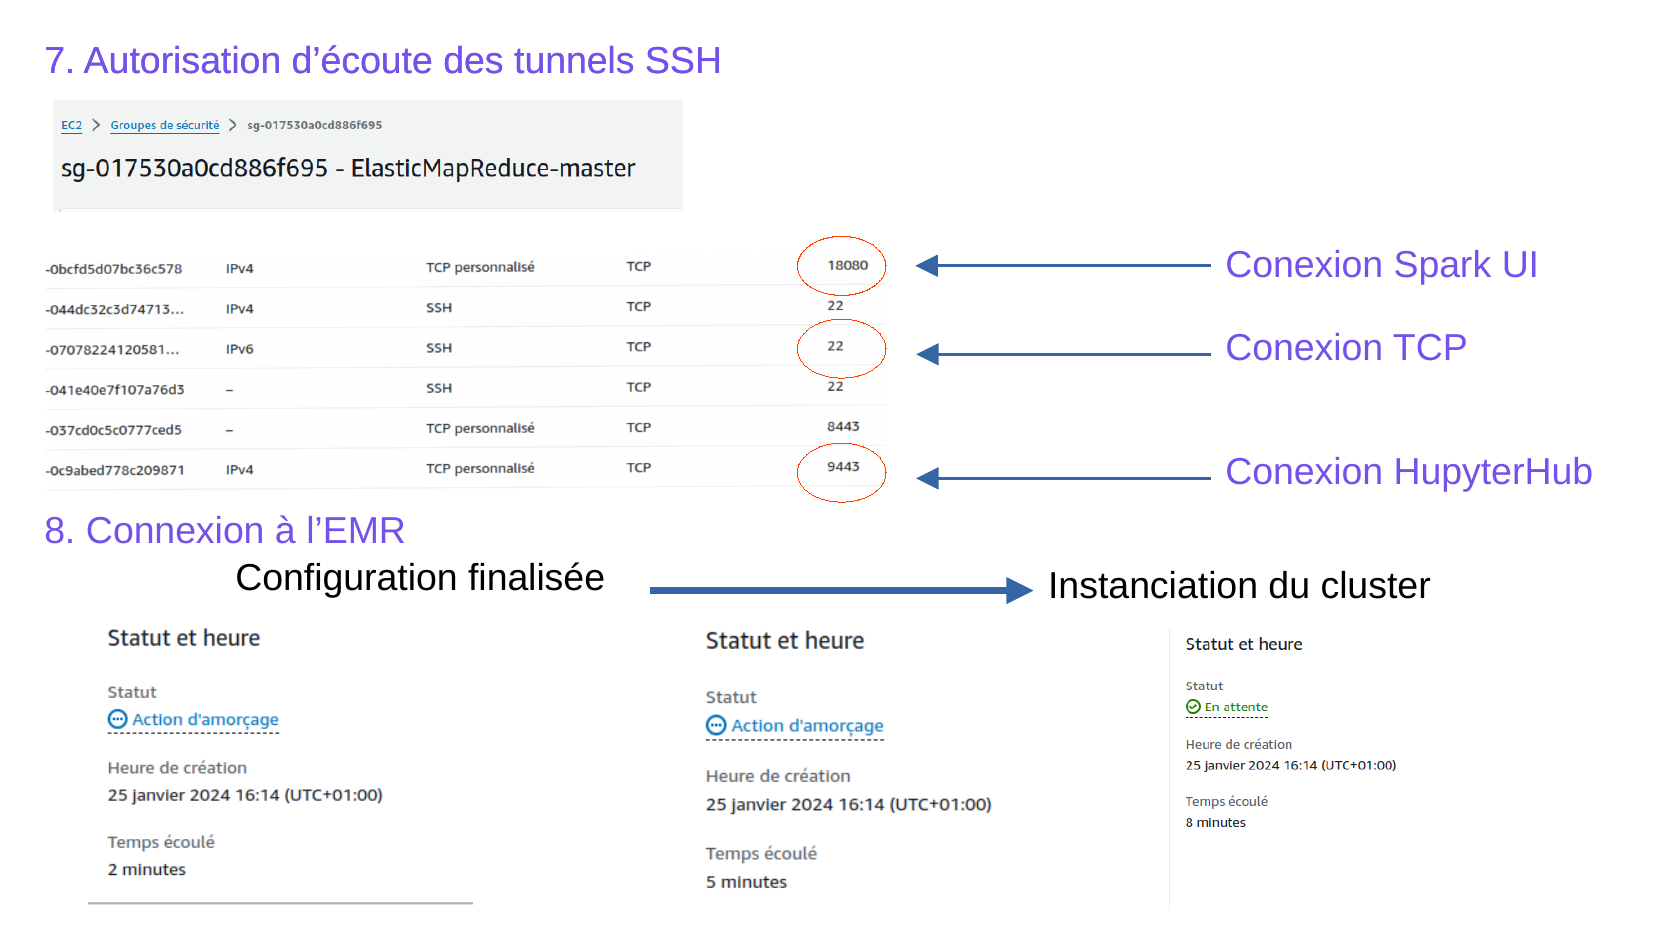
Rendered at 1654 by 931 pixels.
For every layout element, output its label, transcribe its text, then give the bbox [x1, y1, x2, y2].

text_box Configuration finalisée [220, 549, 650, 621]
picture [881, 251, 886, 259]
text_box [797, 443, 887, 503]
picture [1169, 624, 1447, 916]
text_box Conexion Spark UI [1210, 236, 1565, 294]
picture [688, 605, 1052, 910]
text_box 8. Connexion à l’EMR [29, 502, 421, 559]
picture [45, 252, 886, 491]
text_box Conexion TCP [1210, 318, 1565, 376]
picture [53, 100, 683, 212]
text_box Conexion HupyterHub [1210, 443, 1625, 508]
text_box [797, 319, 887, 379]
text_box 7. Autorisation d’écoute des tunnels SSH [29, 31, 738, 89]
text_box [797, 236, 887, 296]
text_box Instanciation du cluster [1033, 557, 1446, 615]
picture [88, 605, 473, 905]
